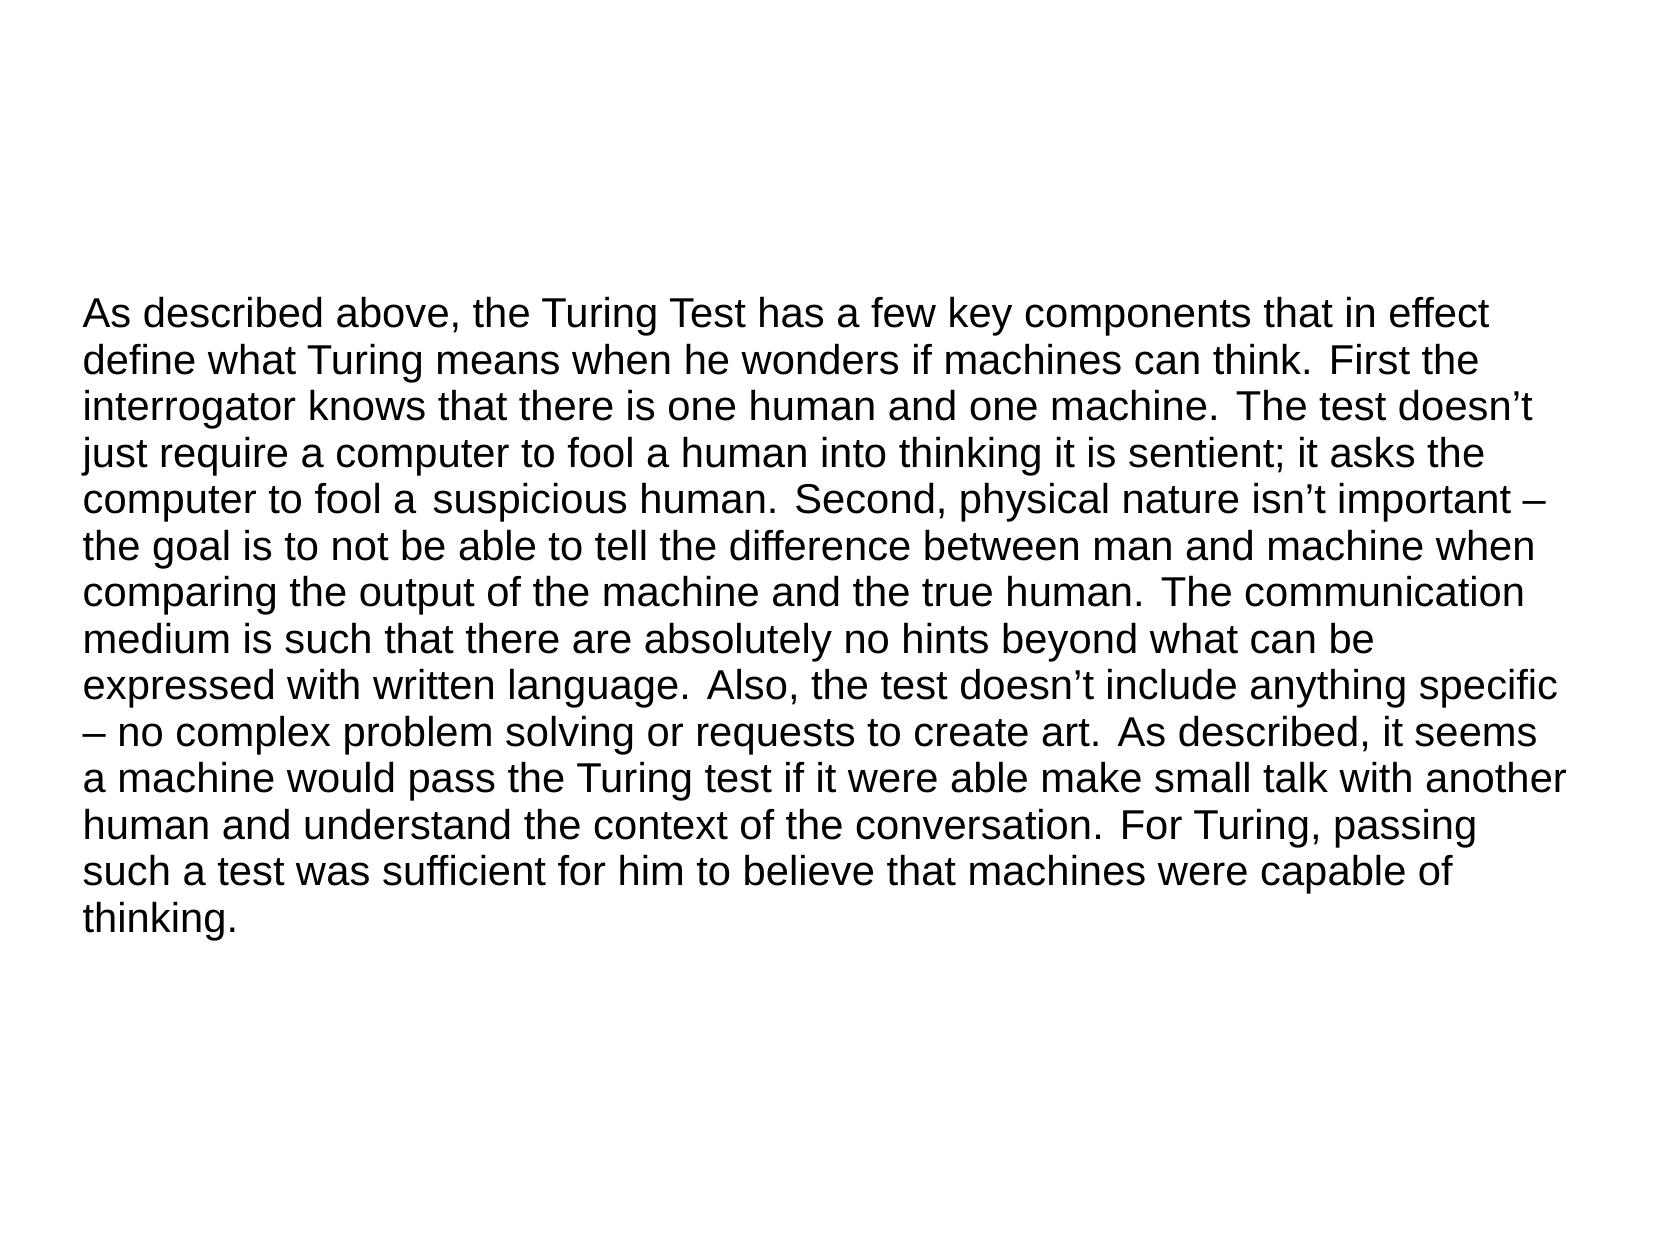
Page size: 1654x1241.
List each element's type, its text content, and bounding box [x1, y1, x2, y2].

list As described above, the Turing Test has a few key components that in effect define what Turing means when he wonders if machines can think. First the interrogator knows that there is one human and one machine. The test doesn’t just require a computer to fool a human into thinking it is sentient; it asks the computer to fool a suspicious human. Second, physical nature isn’t important – the goal is to not be able to tell the difference between man and machine when comparing the output of the machine and the true human. The communication medium is such that there are absolutely no hints beyond what can be expressed with written language. Also, the test doesn’t include anything specific – no complex problem solving or requests to create art. As described, it seems a machine would pass the Turing test if it were able make small talk with another human and understand the context of the conversation. For Turing, passing such a test was sufficient for him to believe that machines were capable of thinking. [82, 290, 1571, 1109]
